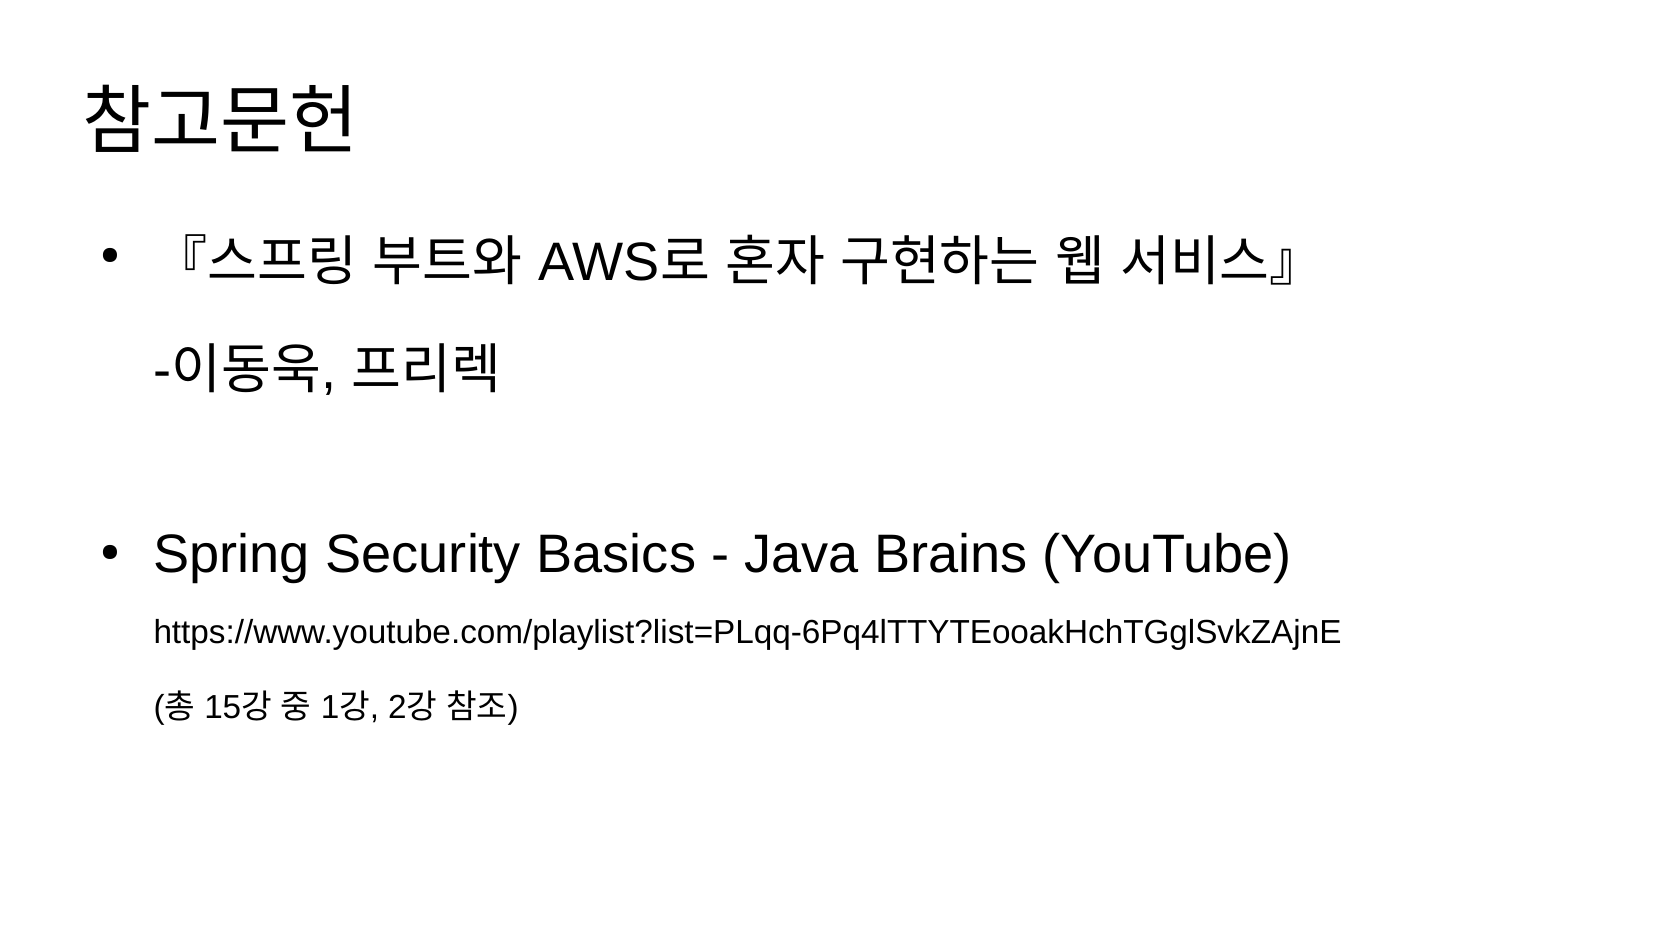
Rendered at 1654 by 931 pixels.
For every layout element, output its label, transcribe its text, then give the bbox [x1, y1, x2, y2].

list 『스프링 부트와 AWS로 혼자 구현하는 웹 서비스』 -이동욱, 프리렉 Spring Security Basics - Java Brains (YouTube) https://www.youtube.com/playlist?list=PLqq-6Pq4lTTYTEooakHchTGglSvkZAjnE (총 15강 중 1강, 2강 참조) [82, 217, 1571, 758]
title 참고문헌 [82, 37, 1571, 193]
